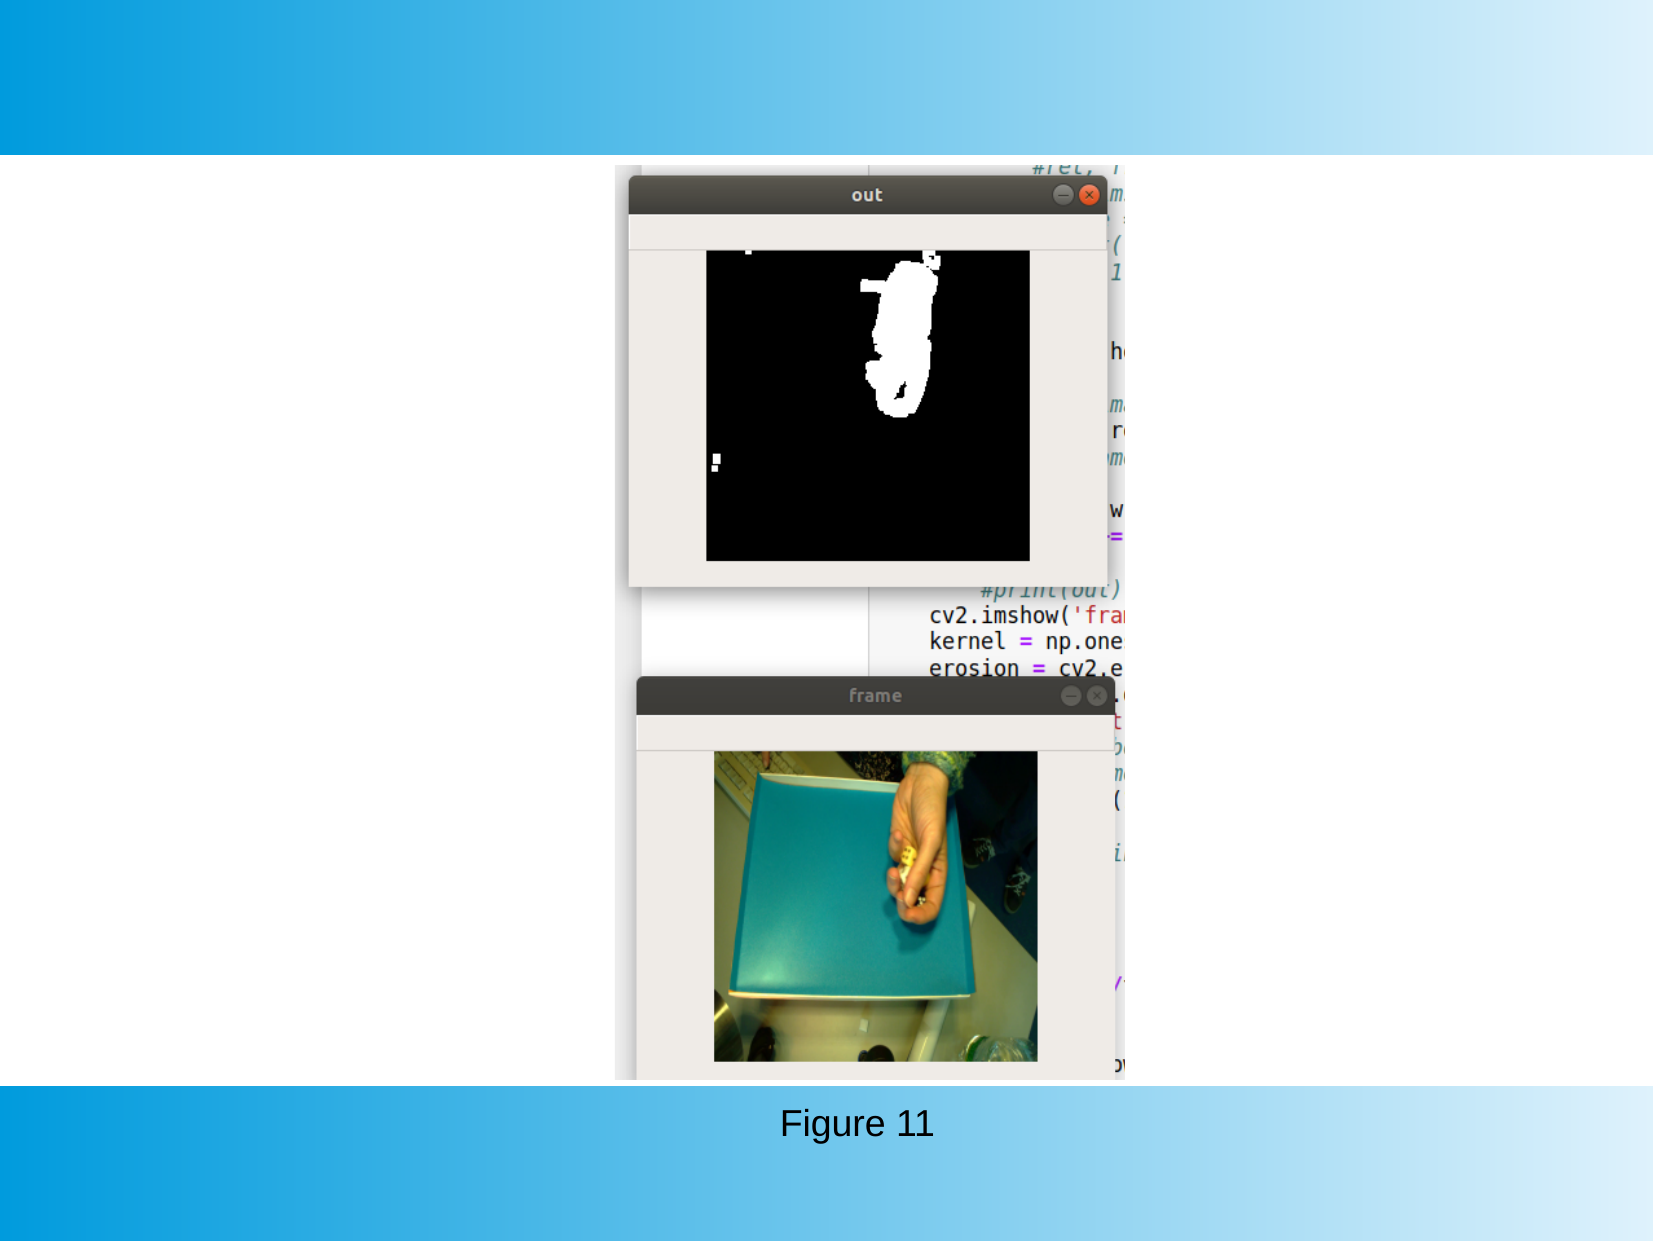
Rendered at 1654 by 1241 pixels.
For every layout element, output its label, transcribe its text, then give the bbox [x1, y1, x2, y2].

picture [614, 165, 1125, 1081]
text_box Figure 11 [765, 1095, 1081, 1152]
